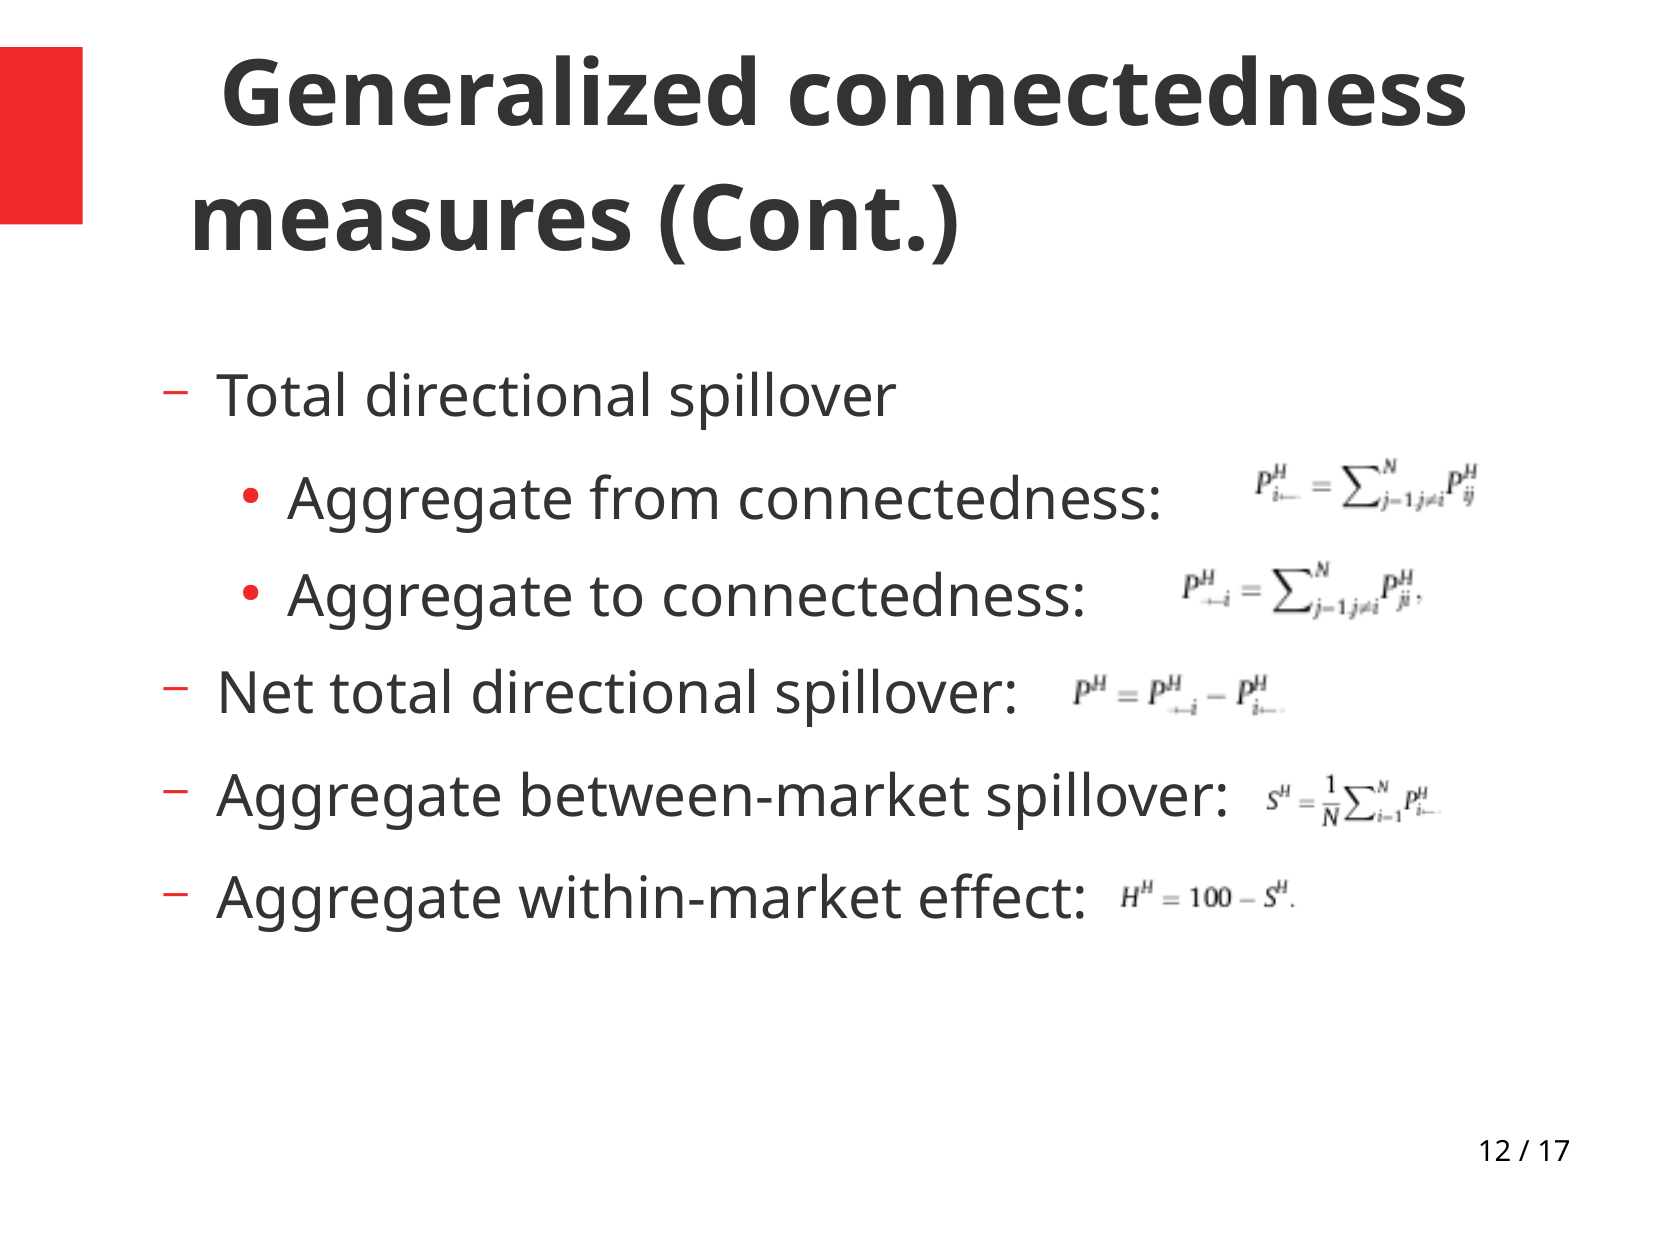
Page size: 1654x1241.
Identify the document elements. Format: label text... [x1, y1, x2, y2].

picture [1050, 659, 1315, 735]
picture [1247, 764, 1456, 835]
picture [1231, 449, 1517, 530]
list Total directional spillover Aggregate from connectedness: Aggregate to connectedness: Net total directional spillover: Aggregate between-market spillover: Aggregate within-market effect: [75, 354, 1493, 1074]
picture [1170, 554, 1439, 631]
picture [1108, 869, 1321, 931]
title Generalized connectedness measures (Cont.) [118, 27, 1571, 278]
